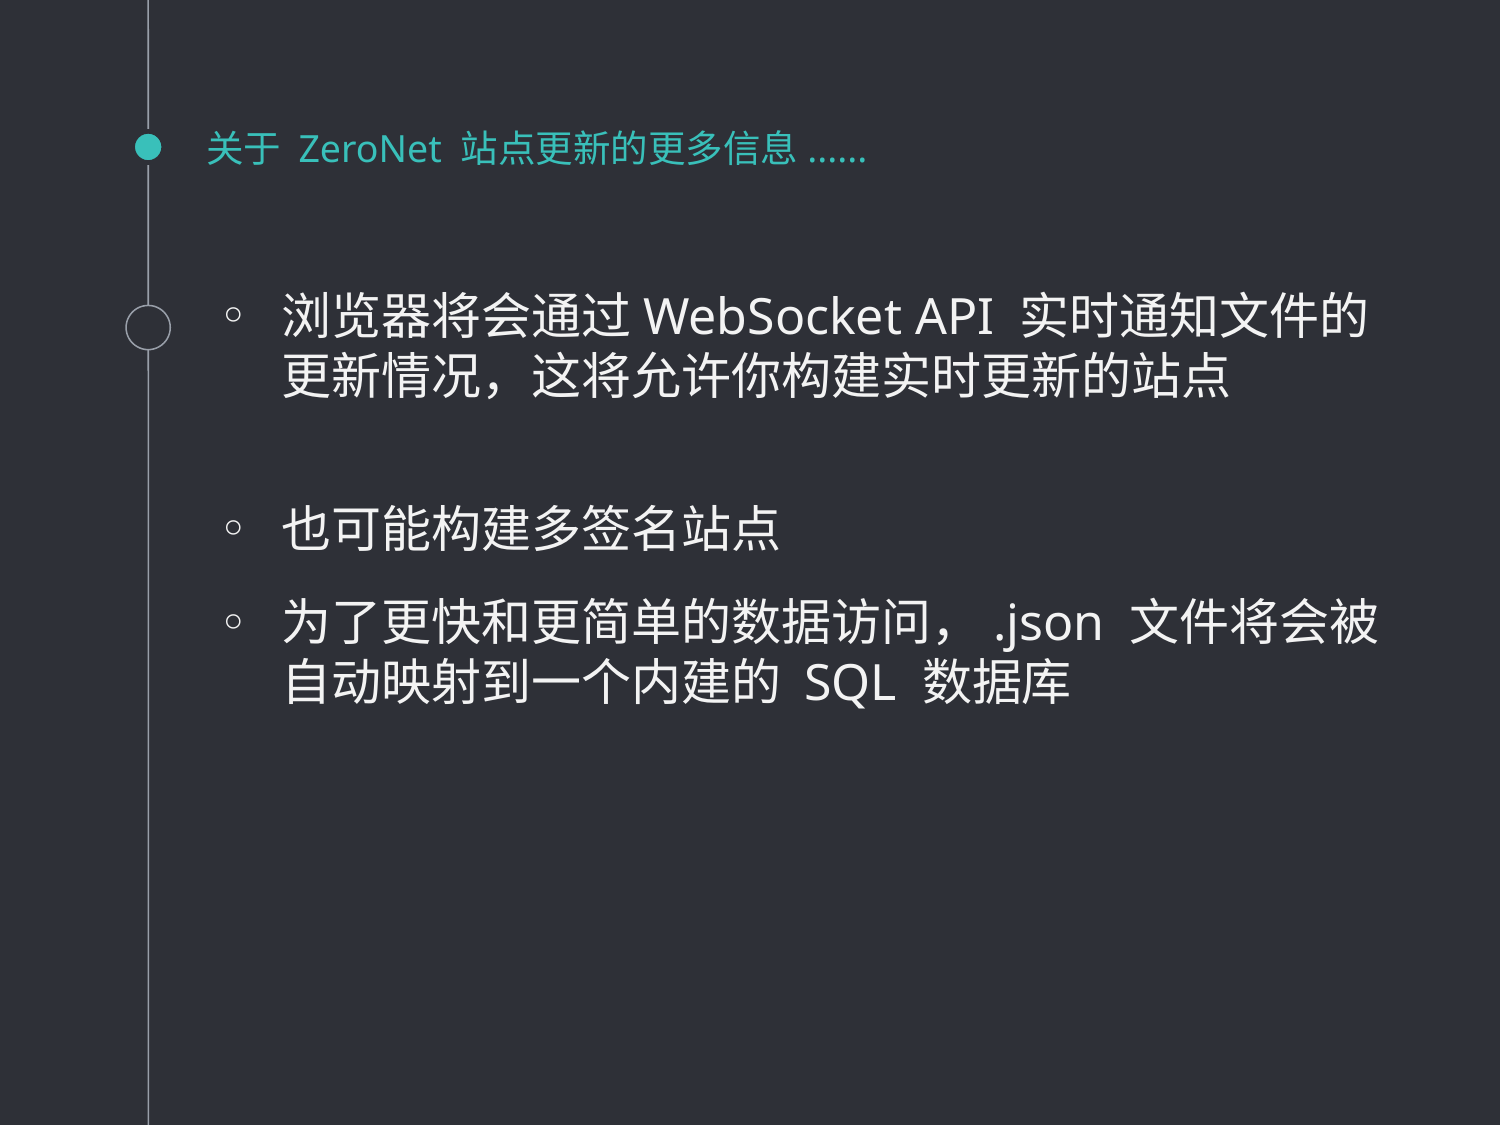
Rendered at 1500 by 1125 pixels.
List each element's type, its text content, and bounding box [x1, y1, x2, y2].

title 关于 ZeroNet 站点更新的更多信息...... [191, 109, 1317, 185]
text_box 浏览器将会通过WebSocket API 实时通知文件的更新情况，这将允许你构建实时更新的站点 也可能构建多签名站点 为了更快和更简单的数据访问，.json 文件将会被自动映射到一个内建的 SQL 数据库 [191, 269, 1409, 929]
